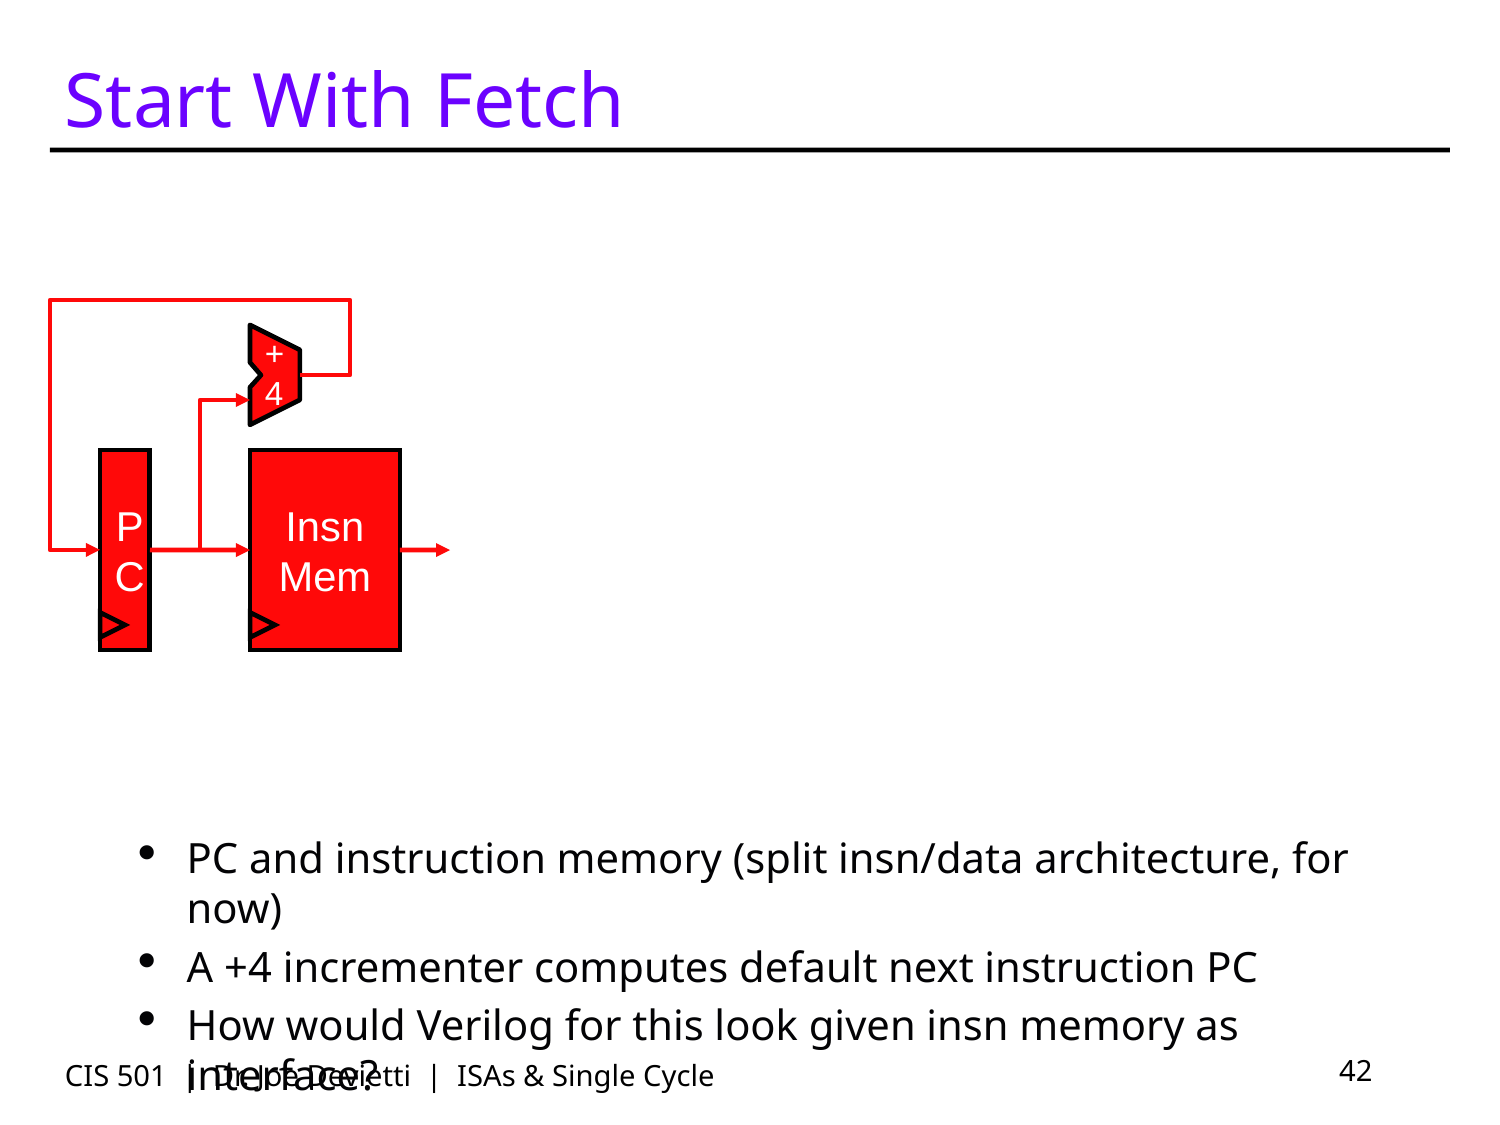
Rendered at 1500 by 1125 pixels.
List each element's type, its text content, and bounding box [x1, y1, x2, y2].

text_box <number> [1074, 1049, 1388, 1100]
text_box Insn Mem [249, 449, 400, 650]
text_box [100, 612, 126, 638]
text_box + 4 [250, 324, 300, 420]
text_box P C [99, 449, 150, 650]
text_box Start With Fetch [49, 37, 1375, 150]
text_box CIS 501 | Dr. Joe Devietti | ISAs & Single Cycle [49, 1049, 988, 1100]
text_box PC and instruction memory (split insn/data architecture, for now) A +4 incrementer computes default next instruction PC How would Verilog for this look given insn memory as interface? [49, 824, 1450, 1025]
text_box [250, 612, 276, 638]
text_box [249, 401, 260, 425]
